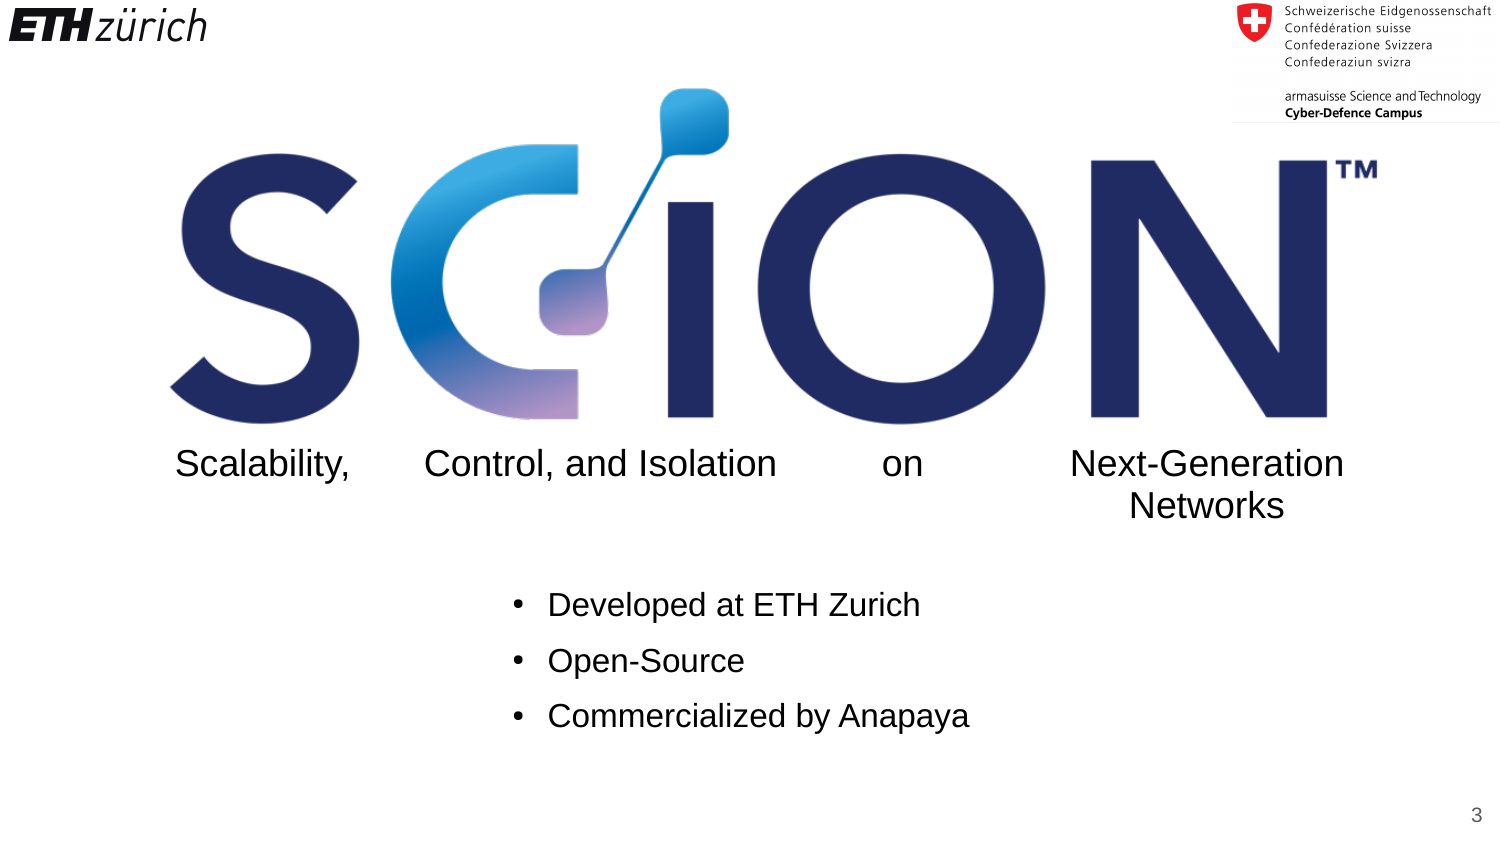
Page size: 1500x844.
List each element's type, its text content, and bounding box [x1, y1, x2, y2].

text_box Scalability, Control, and Isolation on Next-Generation Networks [118, 435, 1450, 534]
picture [41, 0, 1500, 488]
picture [8, 8, 207, 42]
text_box Developed at ETH Zurich Open-Source Commercialized by Anapaya [497, 561, 1003, 798]
